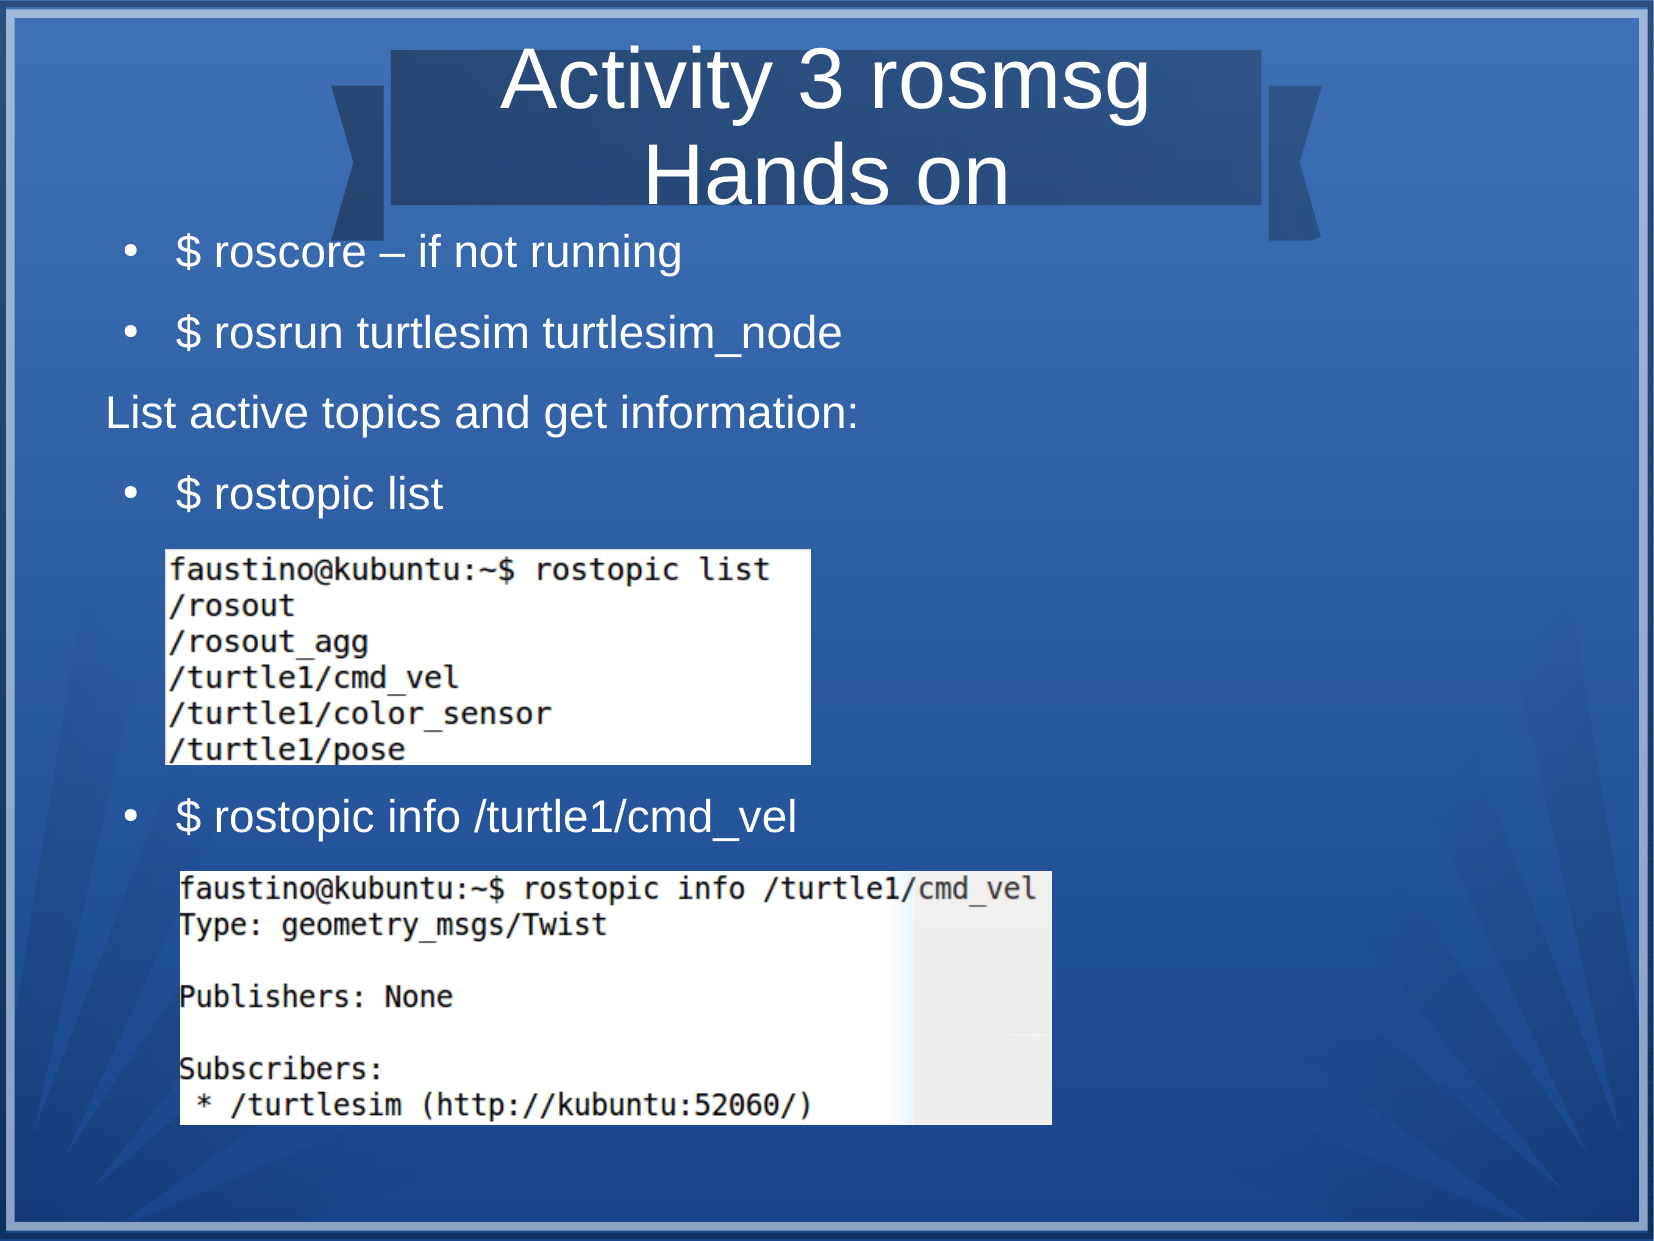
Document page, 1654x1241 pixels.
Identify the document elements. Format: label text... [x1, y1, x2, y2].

list $ roscore – if not running $ rosrun turtlesim turtlesim_node List active topics and get information: $ rostopic list $ rostopic info /turtle1/cmd_vel [104, 225, 1561, 1186]
picture [180, 871, 1052, 1126]
picture [165, 549, 811, 766]
title Activity 3 rosmsg Hands on [389, 30, 1264, 224]
